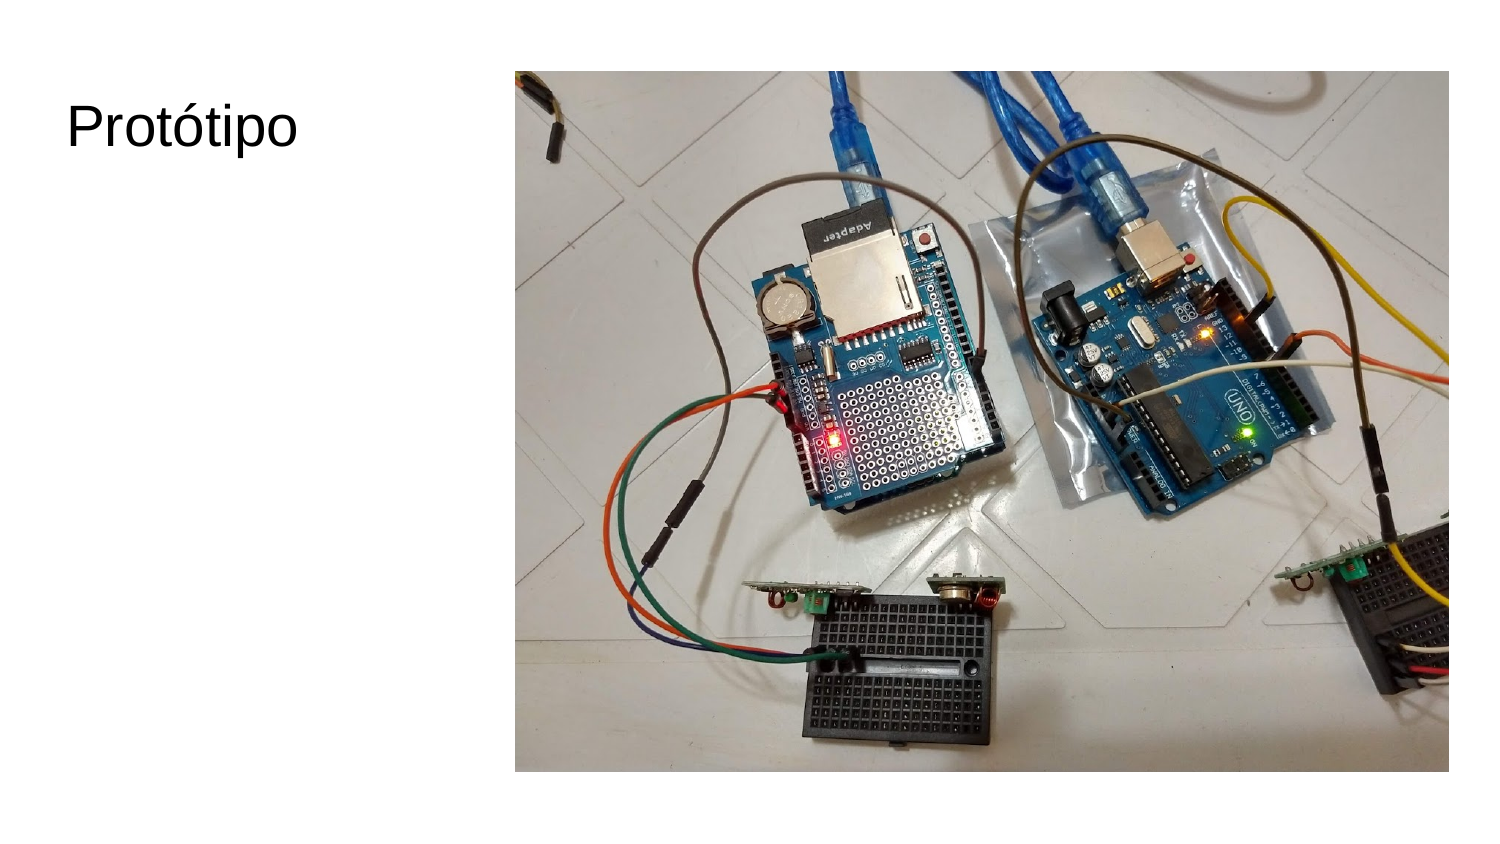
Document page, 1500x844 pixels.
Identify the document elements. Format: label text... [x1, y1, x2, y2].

picture [515, 71, 1449, 772]
title Protótipo [51, 72, 515, 167]
